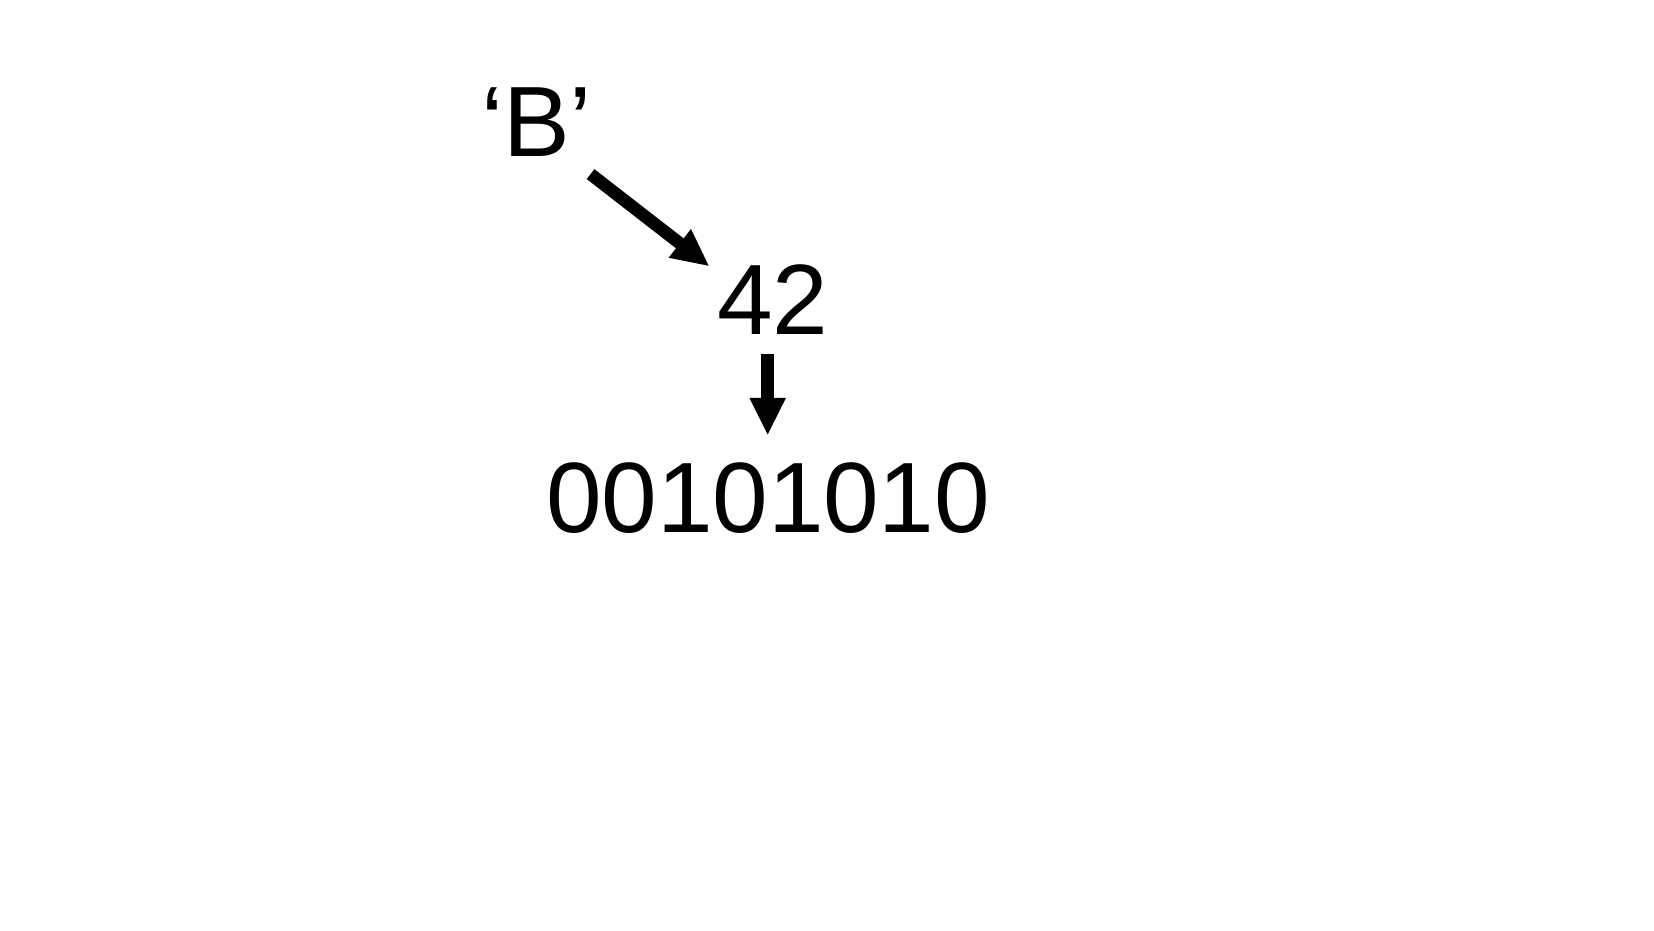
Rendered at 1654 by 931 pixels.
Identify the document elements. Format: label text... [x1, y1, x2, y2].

text_box 00101010 [531, 434, 1006, 562]
text_box ‘B’ [466, 59, 608, 186]
text_box 42 [702, 236, 844, 363]
